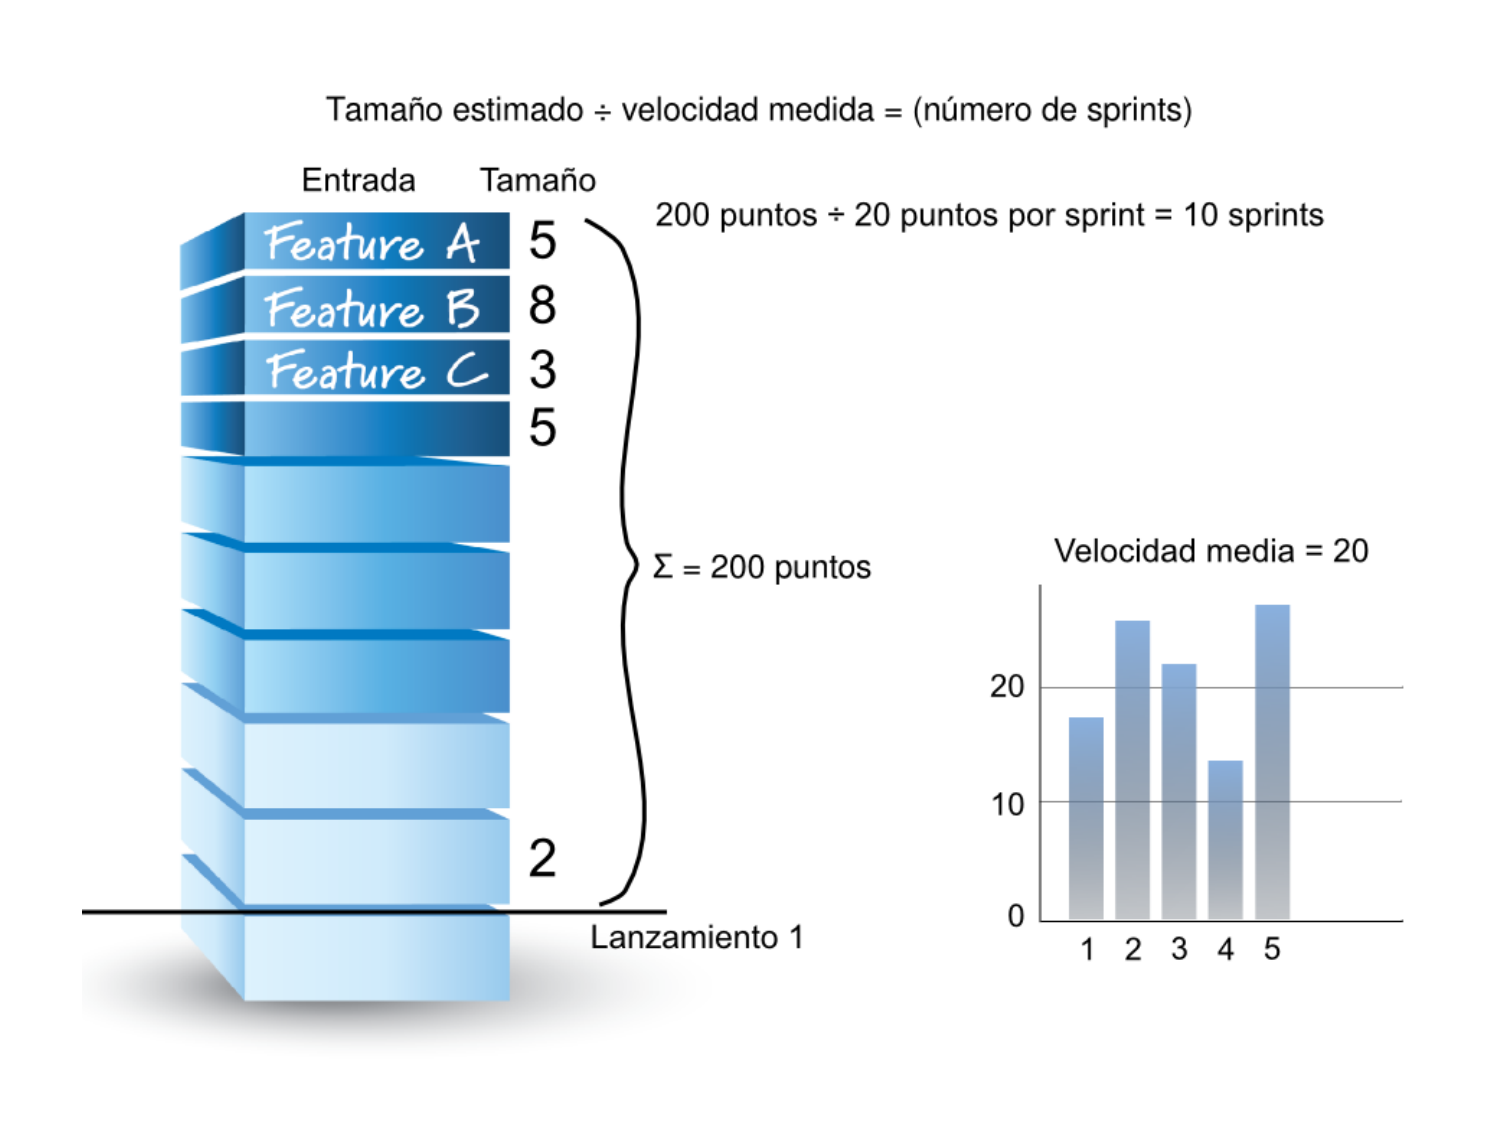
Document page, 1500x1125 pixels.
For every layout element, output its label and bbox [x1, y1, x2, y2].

picture [82, 90, 1418, 1071]
